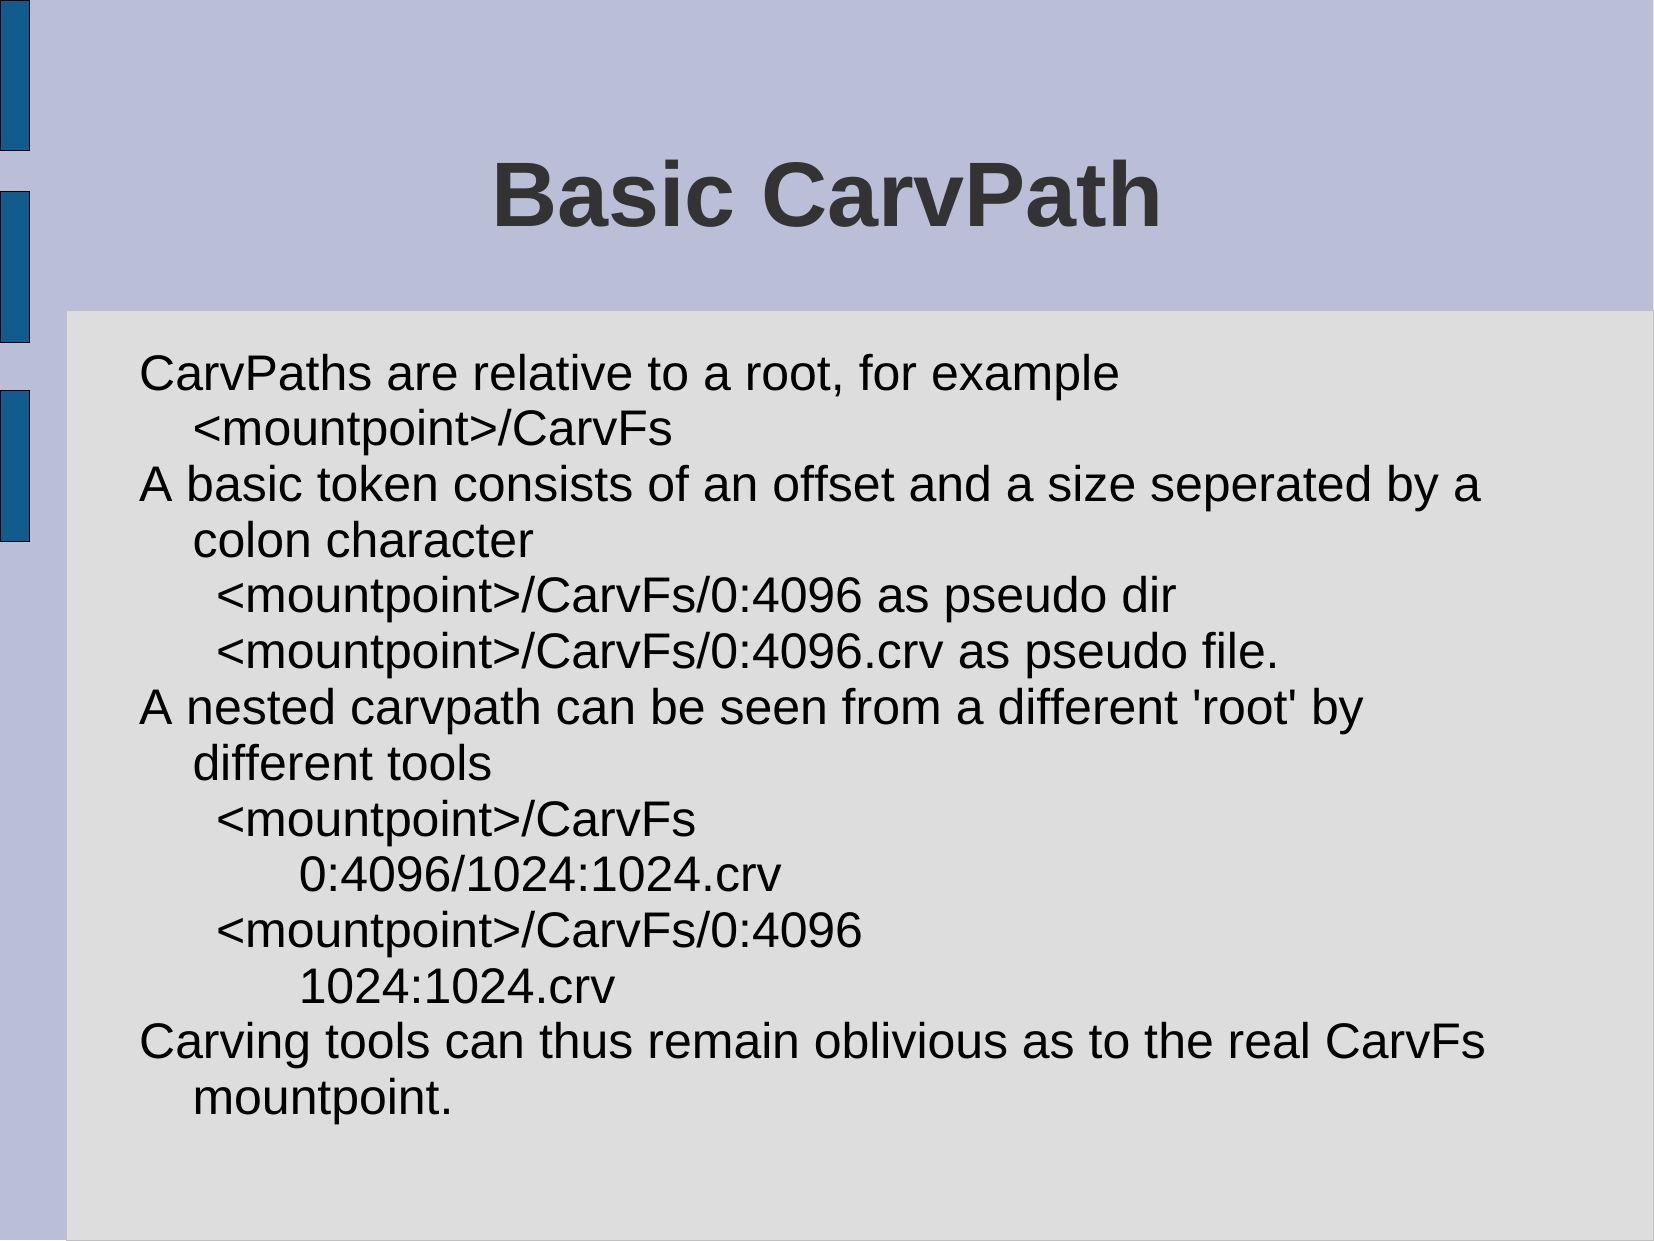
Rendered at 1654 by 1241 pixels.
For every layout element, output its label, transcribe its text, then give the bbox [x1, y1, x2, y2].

list CarvPaths are relative to a root, for example <mountpoint>/CarvFs A basic token consists of an offset and a size seperated by a colon character <mountpoint>/CarvFs/0:4096 as pseudo dir <mountpoint>/CarvFs/0:4096.crv as pseudo file. A nested carvpath can be seen from a different 'root' by different tools <mountpoint>/CarvFs 0:4096/1024:1024.crv <mountpoint>/CarvFs/0:4096 1024:1024.crv Carving tools can thus remain oblivious as to the real CarvFs mountpoint. [121, 344, 1534, 1161]
title Basic CarvPath [121, 91, 1534, 299]
